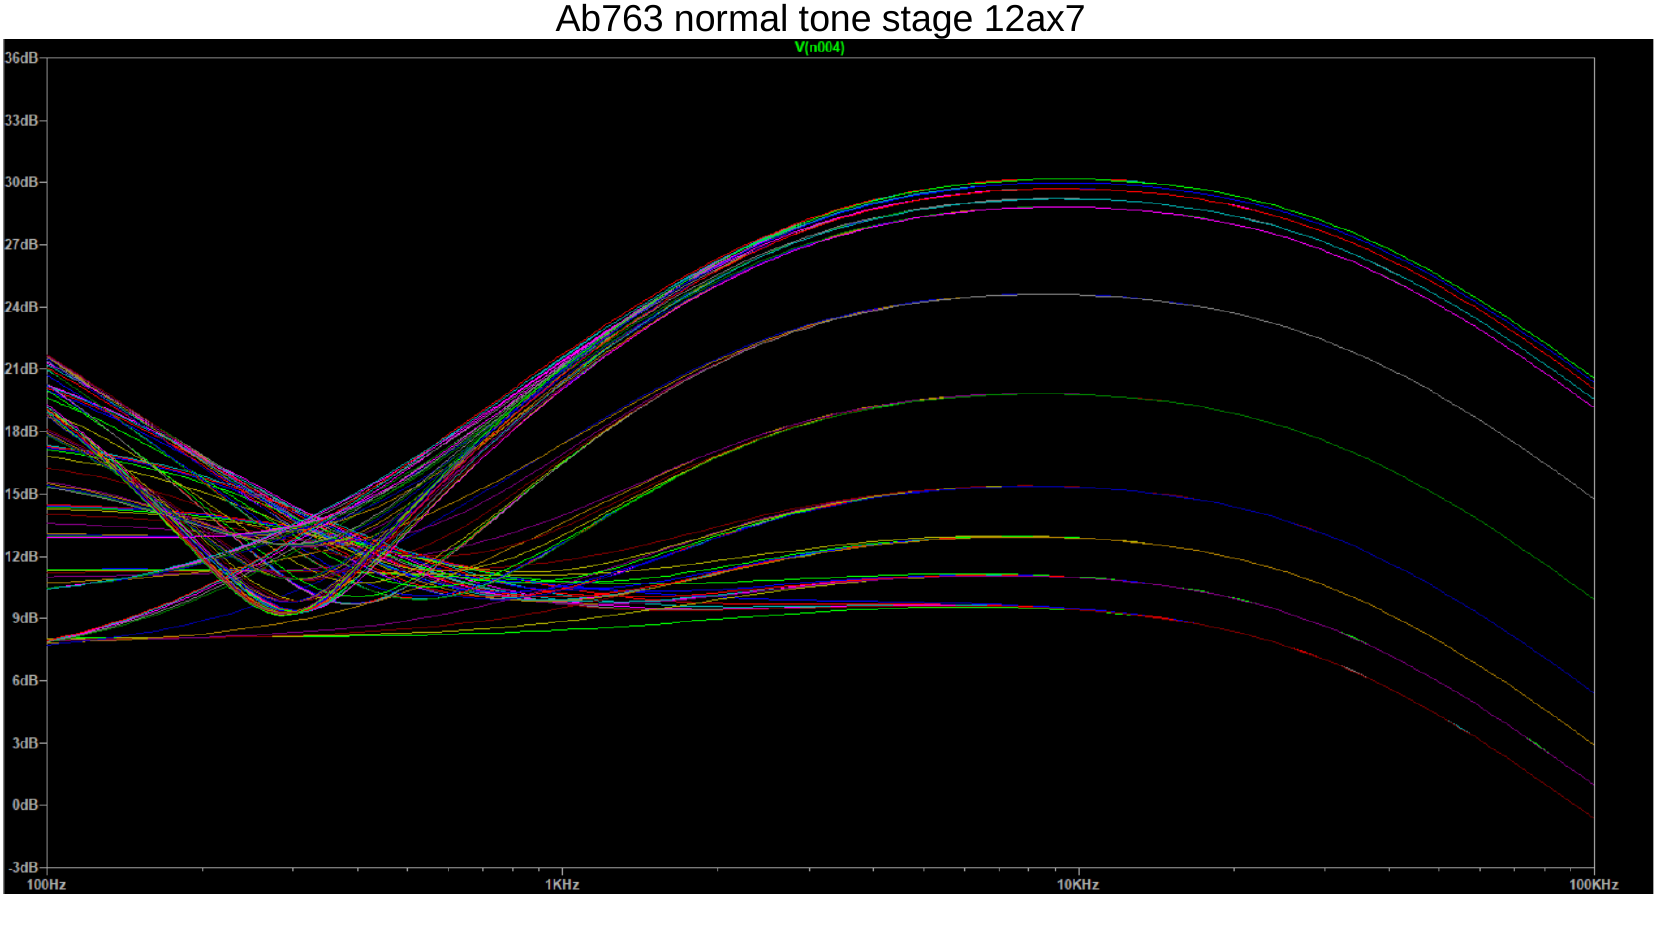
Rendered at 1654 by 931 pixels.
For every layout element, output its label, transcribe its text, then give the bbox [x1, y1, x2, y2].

picture [3, 39, 1654, 894]
text_box Ab763 normal tone stage 12ax7 [540, 0, 1101, 39]
